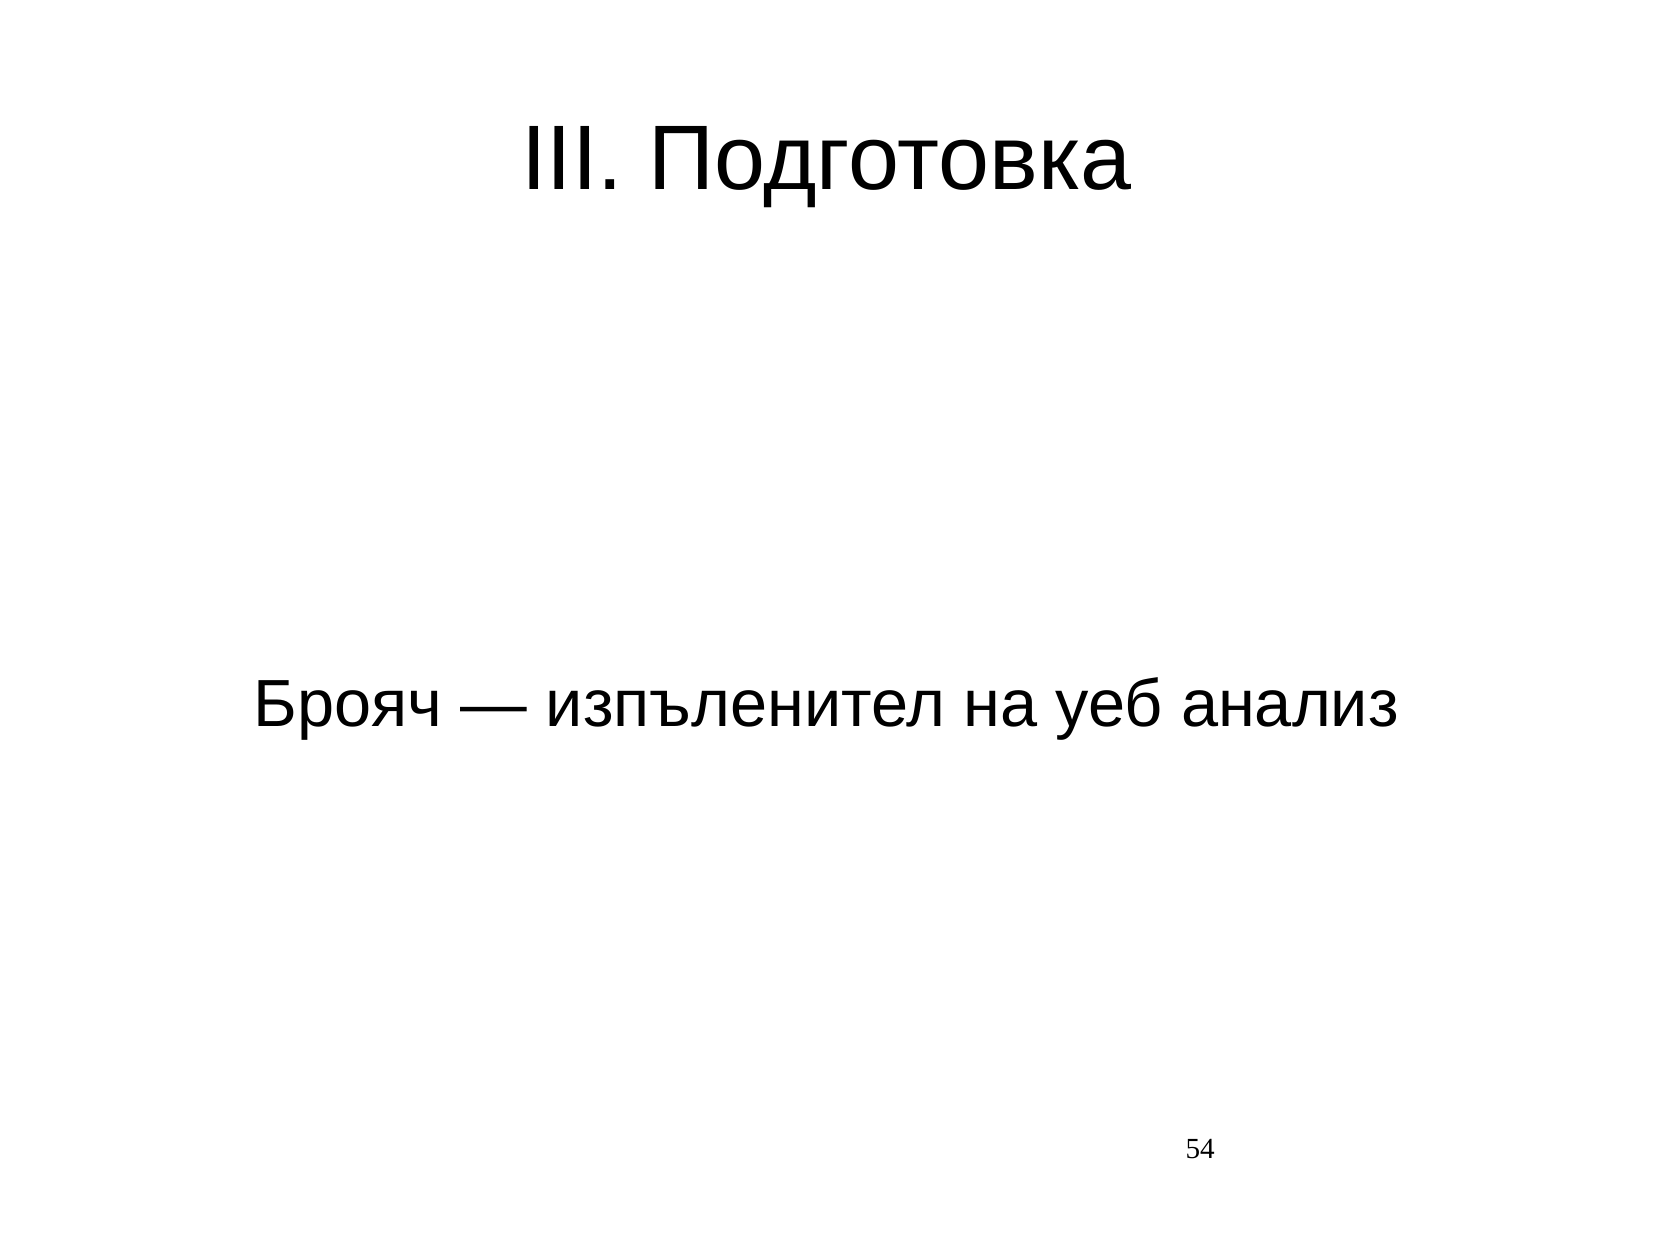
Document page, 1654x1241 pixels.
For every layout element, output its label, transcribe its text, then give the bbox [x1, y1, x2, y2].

title III. Подготовка [82, 49, 1571, 257]
text_box [1185, 1129, 1571, 1216]
subtitle Брояч — изпъленител на уеб анализ [82, 290, 1571, 1109]
